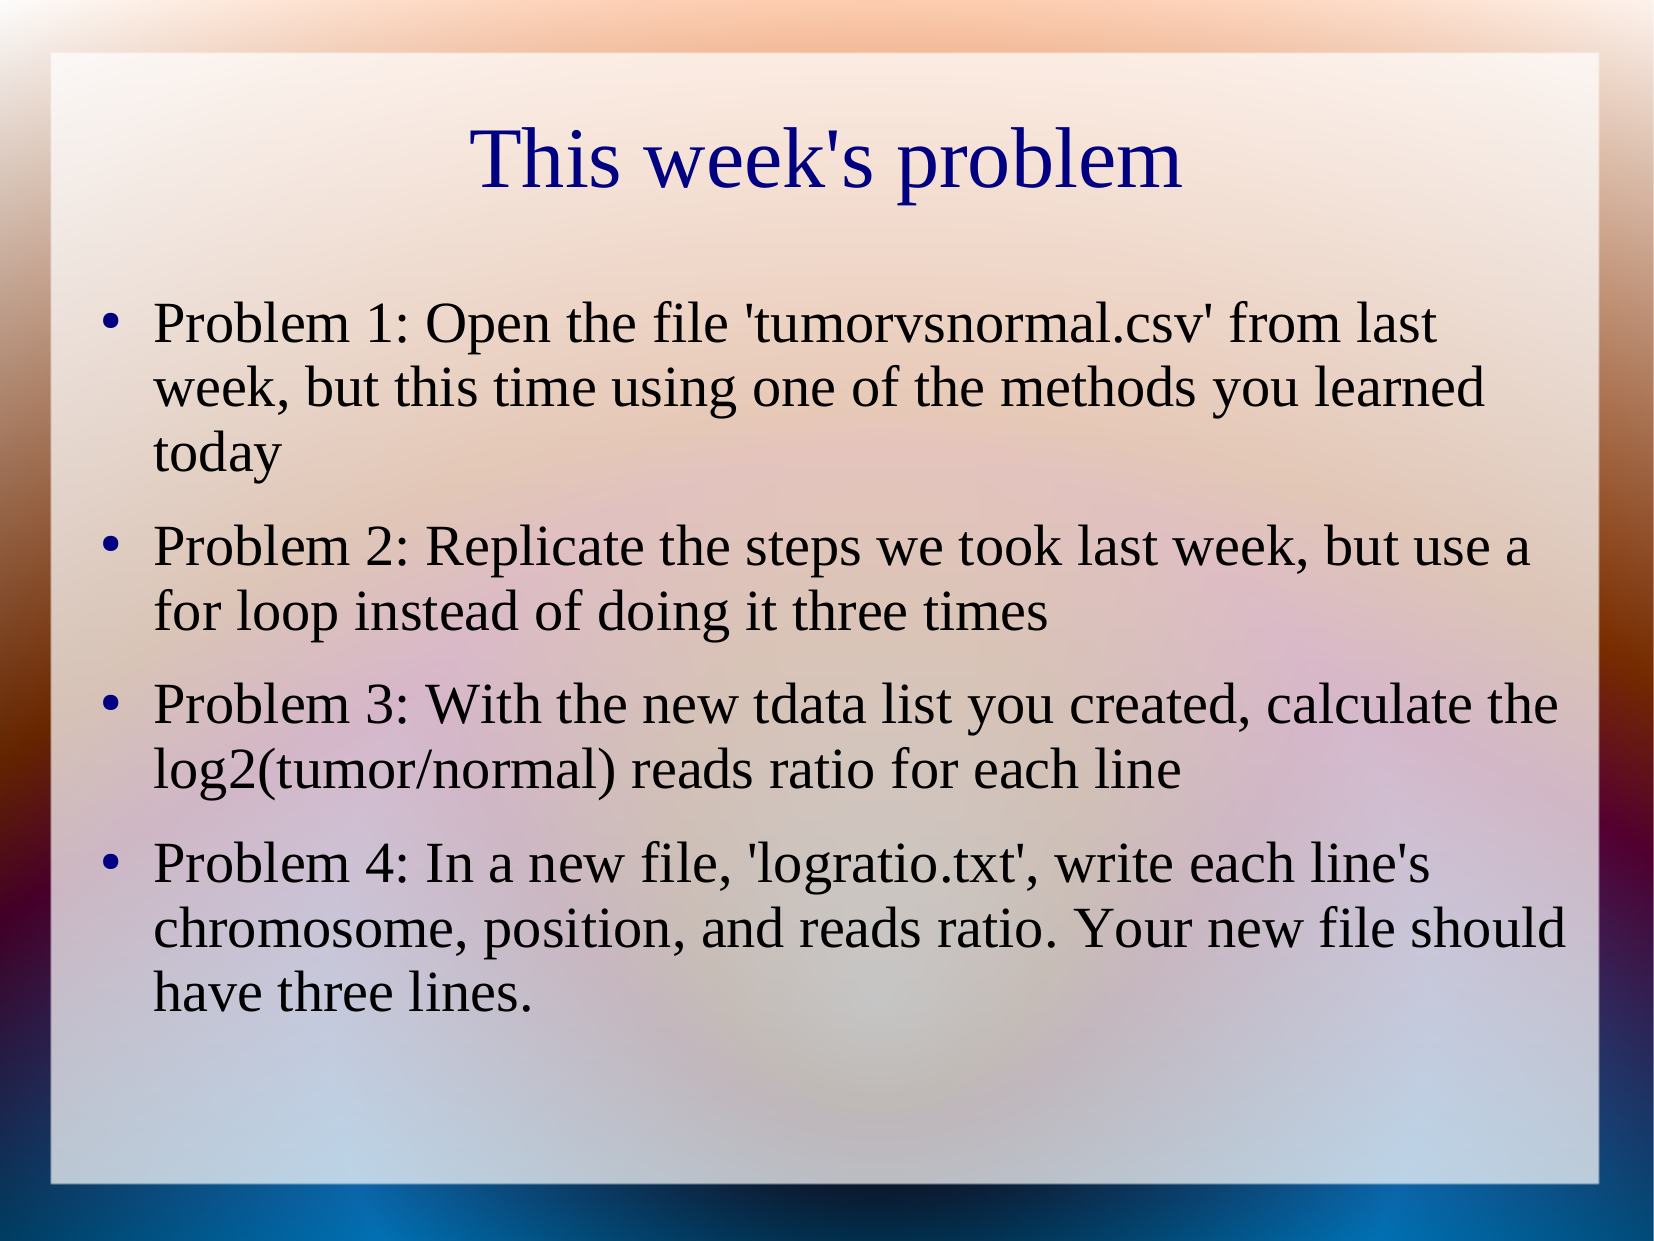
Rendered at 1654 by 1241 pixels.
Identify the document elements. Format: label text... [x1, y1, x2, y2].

picture [0, 0, 1654, 1241]
list Problem 1: Open the file 'tumorvsnormal.csv' from last week, but this time using one of the methods you learned today Problem 2: Replicate the steps we took last week, but use a for loop instead of doing it three times Problem 3: With the new tdata list you created, calculate the log2(tumor/normal) reads ratio for each line Problem 4: In a new file, 'logratio.txt', write each line's chromosome, position, and reads ratio. Your new file should have three lines. [82, 290, 1571, 1025]
title This week's problem [82, 55, 1571, 263]
